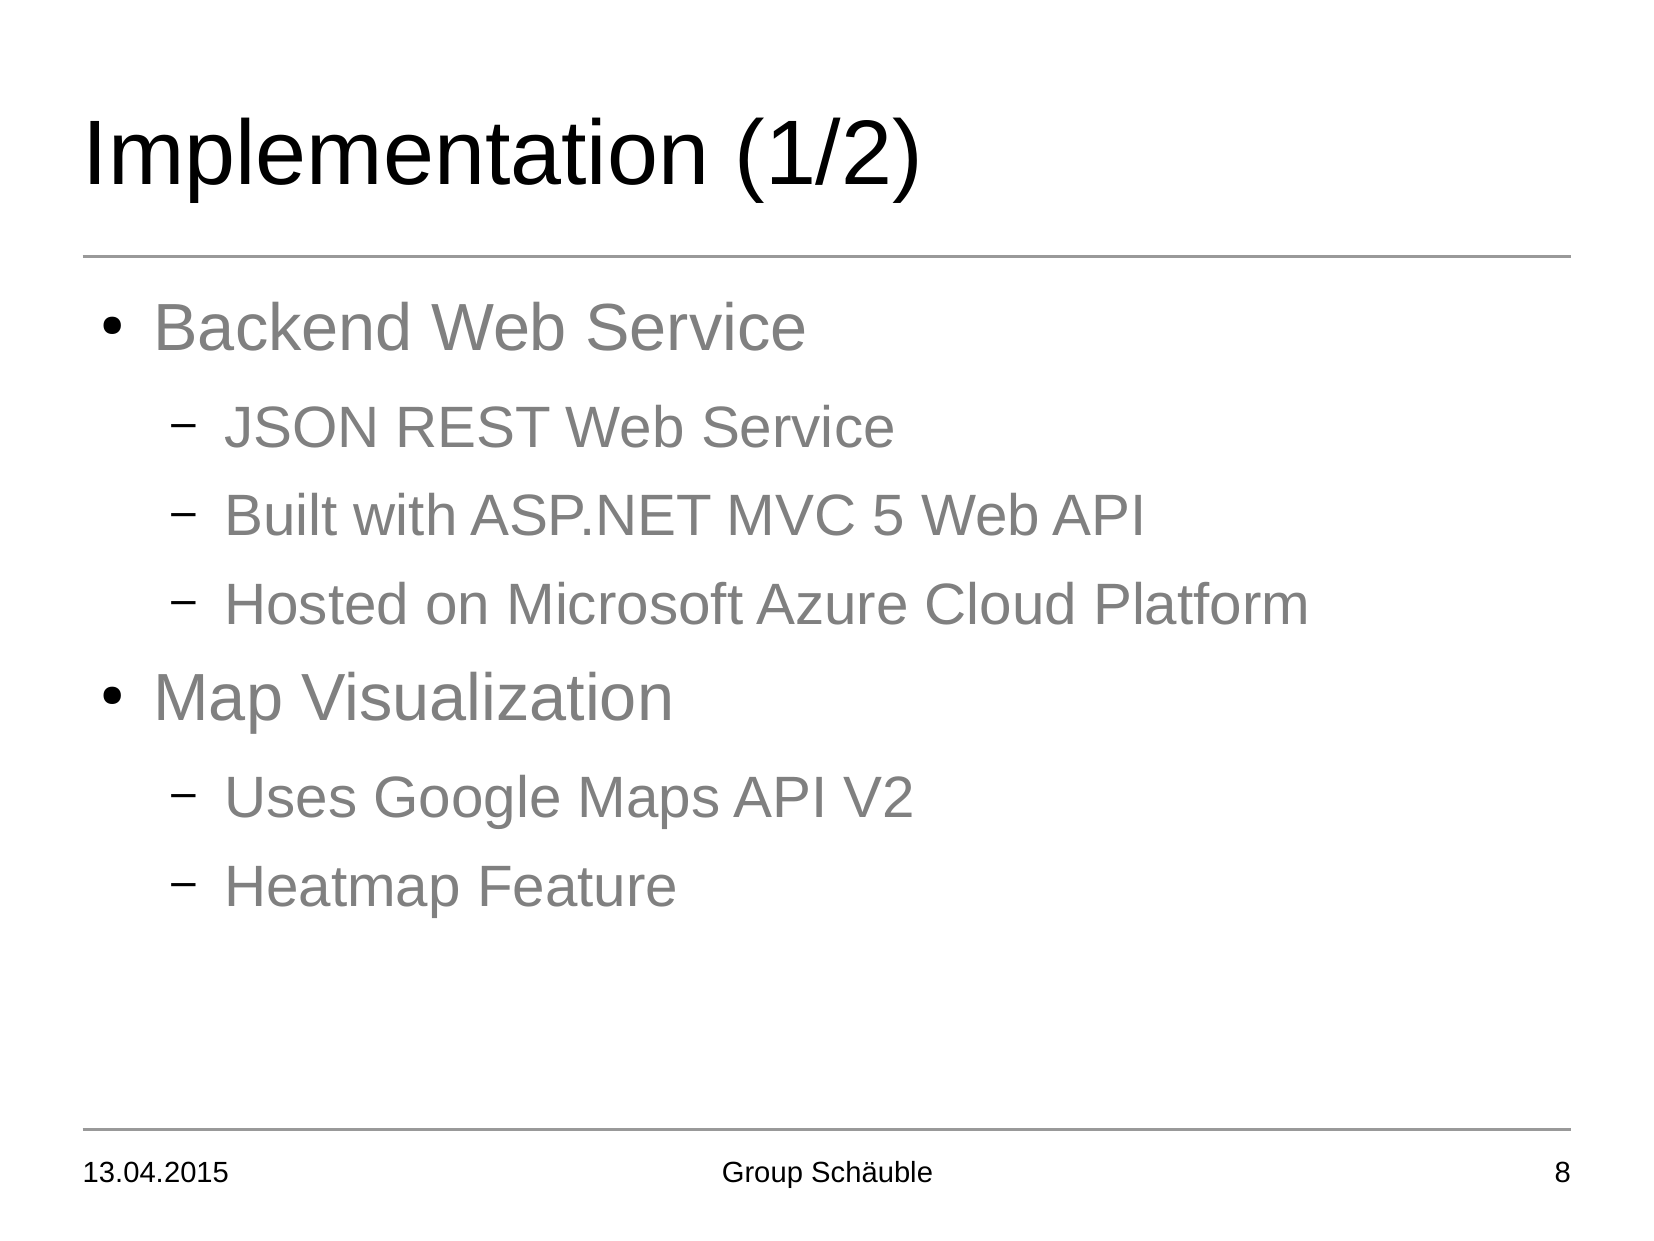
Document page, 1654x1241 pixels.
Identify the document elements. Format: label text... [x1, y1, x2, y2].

title Implementation (1/2) [82, 49, 1571, 257]
list Backend Web Service JSON REST Web Service Built with ASP.NET MVC 5 Web API Hosted on Microsoft Azure Cloud Platform Map Visualization Uses Google Maps API V2 Heatmap Feature [82, 290, 1571, 1010]
